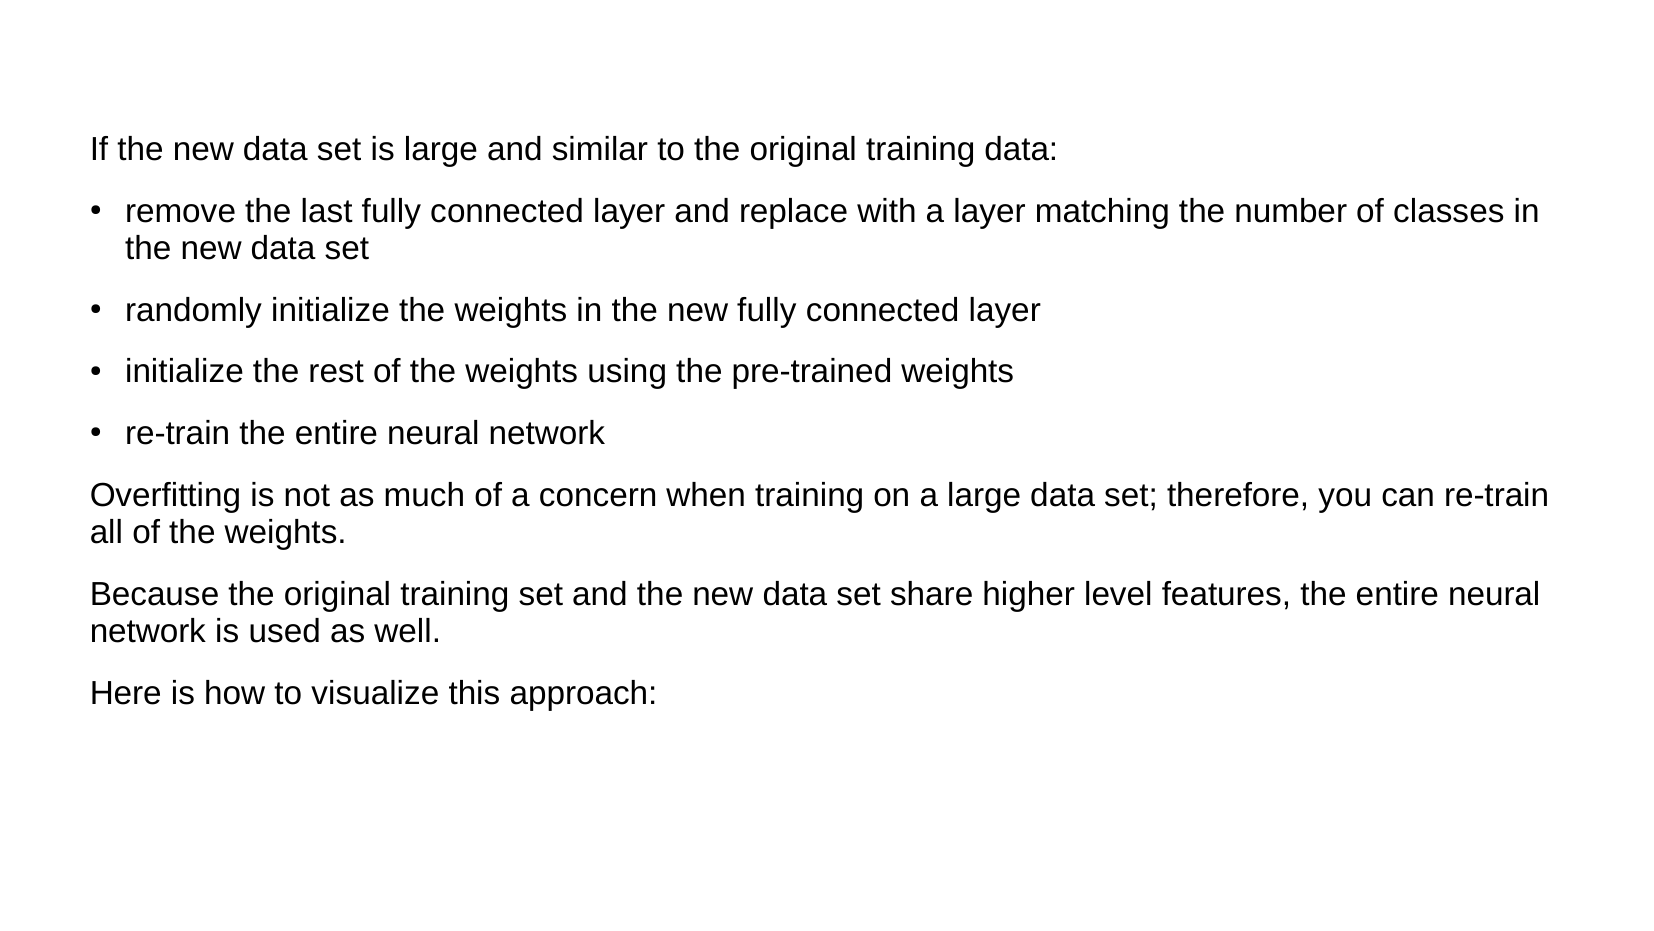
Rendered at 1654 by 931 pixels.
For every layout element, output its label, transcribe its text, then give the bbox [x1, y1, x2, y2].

text_box If the new data set is large and similar to the original training data: remove the last fully connected layer and replace with a layer matching the number of classes in the new data set randomly initialize the weights in the new fully connected layer initialize the rest of the weights using the pre-trained weights re-train the entire neural network Overfitting is not as much of a concern when training on a large data set; therefore, you can re-train all of the weights. Because the original training set and the new data set share higher level features, the entire neural network is used as well. Here is how to visualize this approach: [75, 122, 1606, 781]
